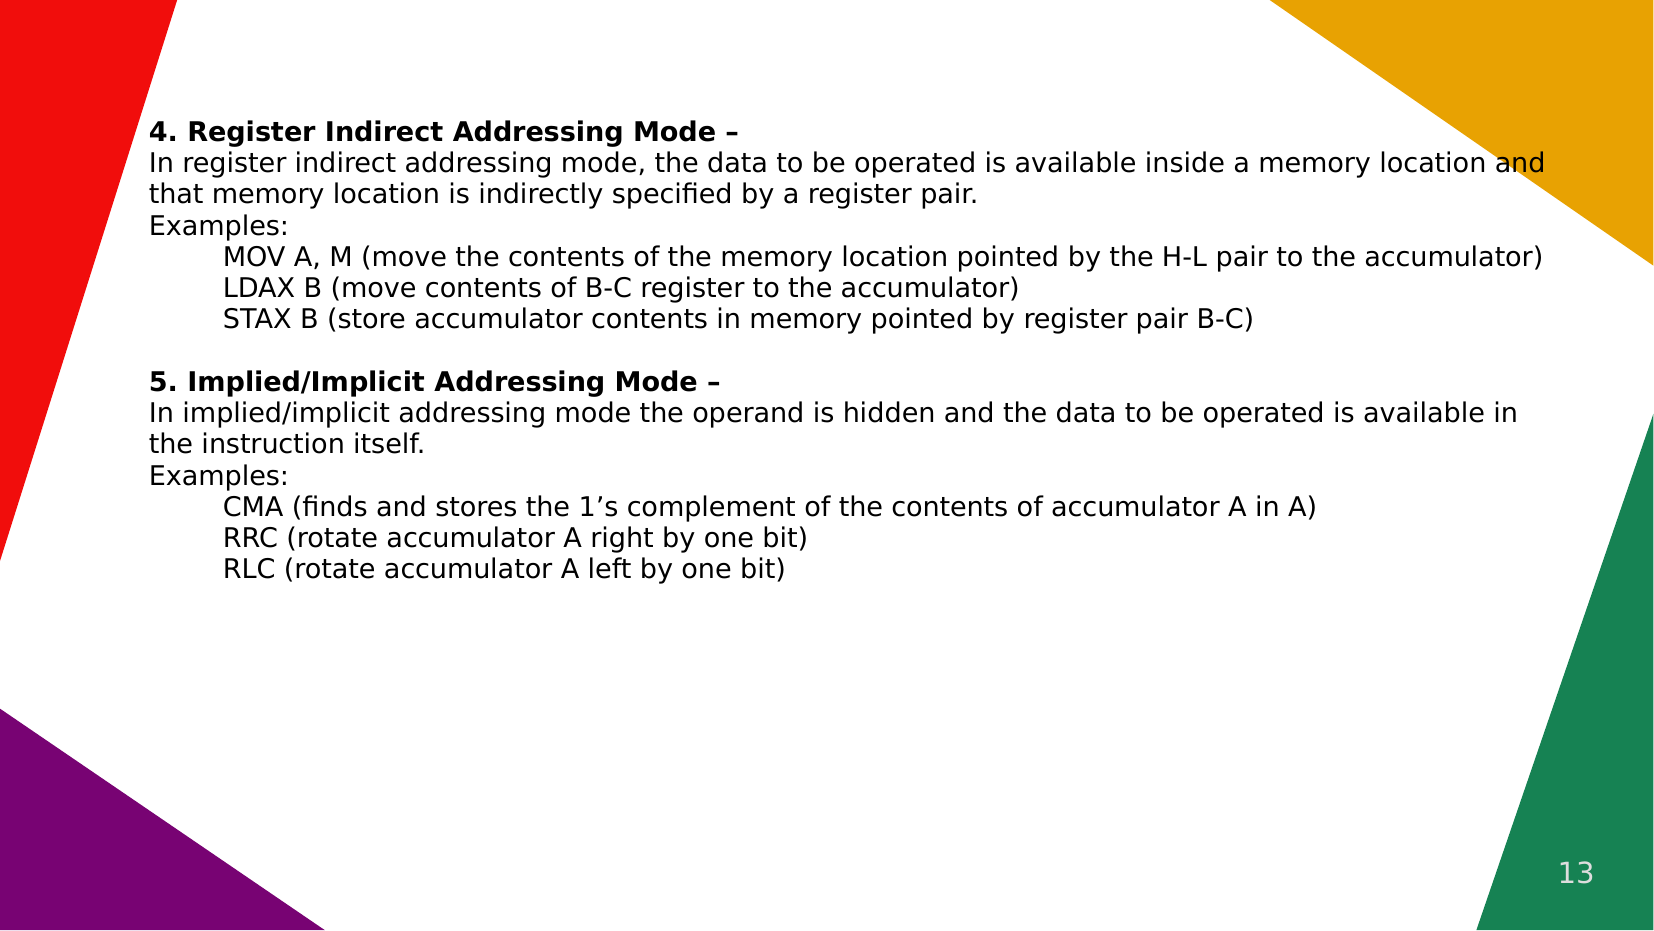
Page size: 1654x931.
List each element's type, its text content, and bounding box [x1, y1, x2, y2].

text_box 4. Register Indirect Addressing Mode – In register indirect addressing mode, the data to be operated is available inside a memory location and that memory location is indirectly specified by a register pair. Examples: MOV A, M (move the contents of the memory location pointed by the H-L pair to the accumulator) LDAX B (move contents of B-C register to the accumulator) STAX B (store accumulator contents in memory pointed by register pair B-C) 5. Implied/Implicit Addressing Mode – In implied/implicit addressing mode the operand is hidden and the data to be operated is available in the instruction itself. Examples: CMA (finds and stores the 1’s complement of the contents of accumulator A in A) RRC (rotate accumulator A right by one bit) RLC (rotate accumulator A left by one bit) [134, 109, 1565, 798]
